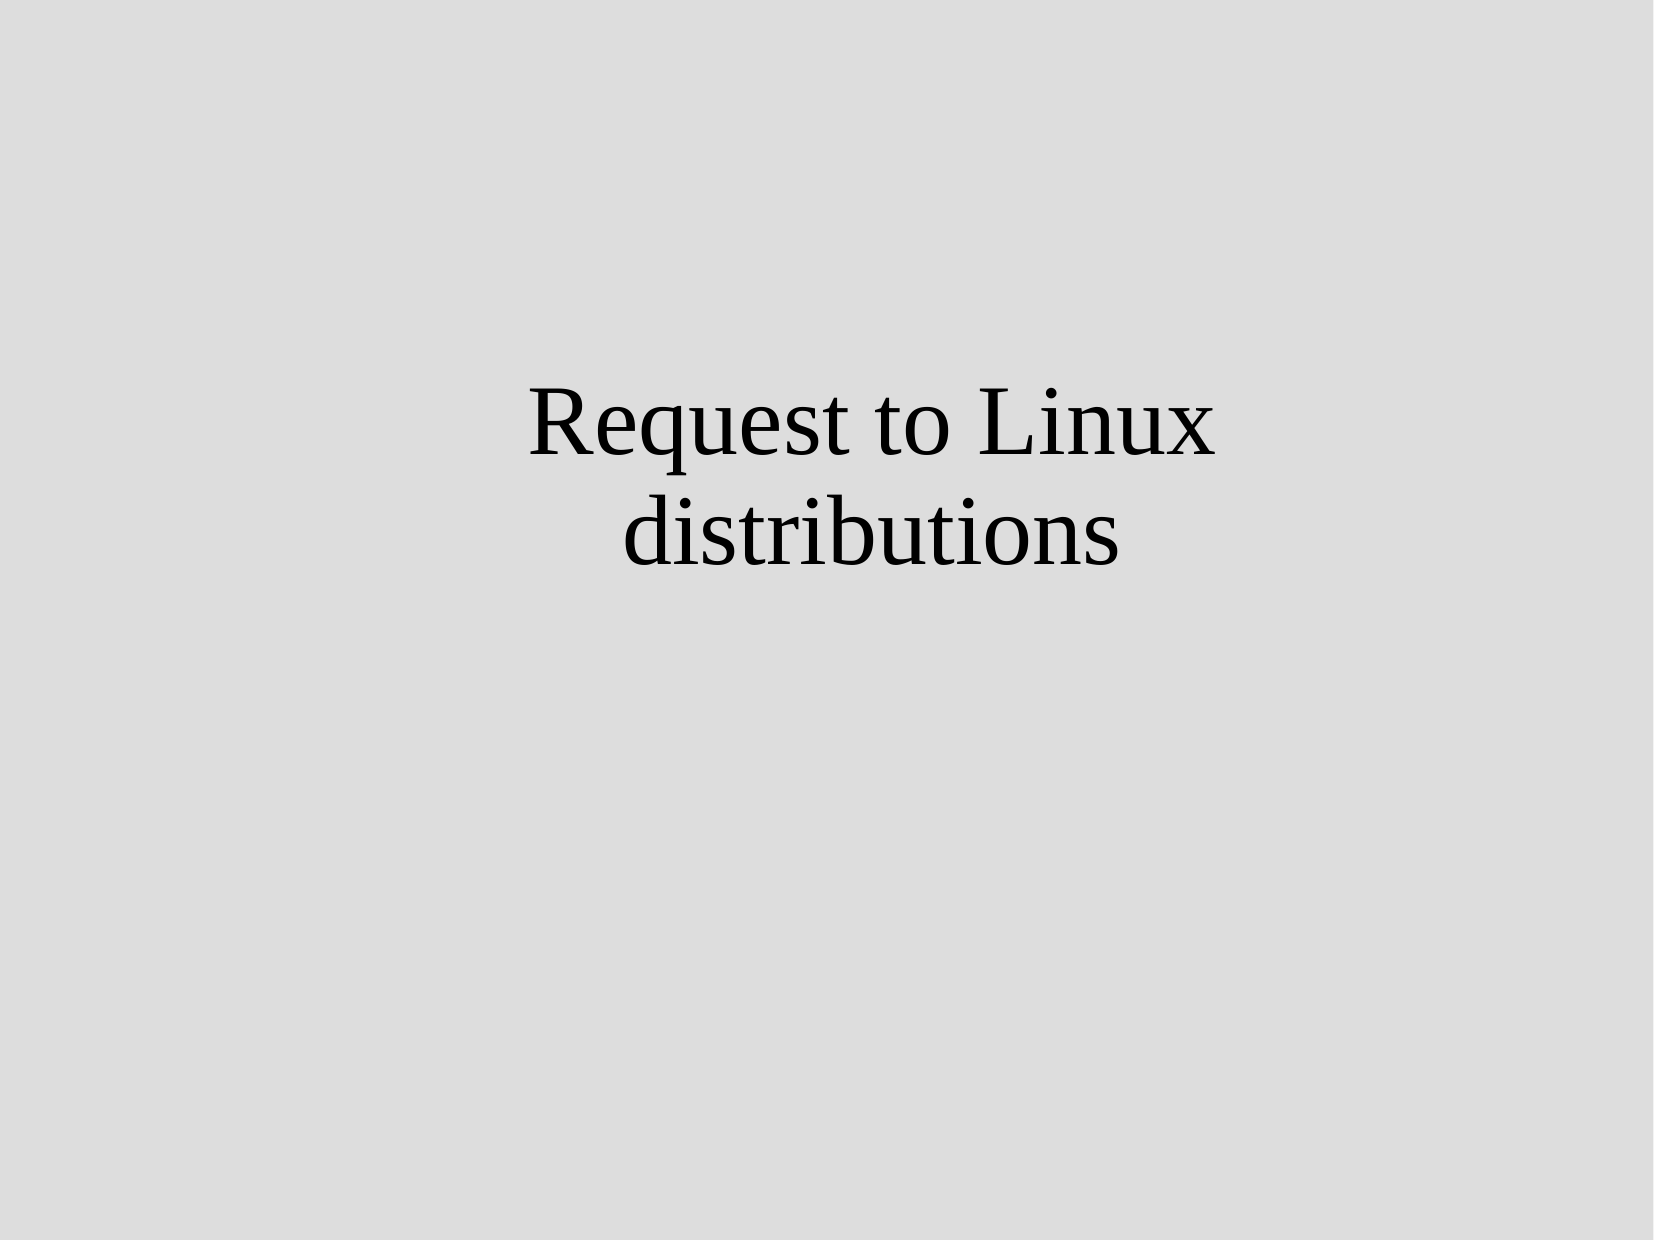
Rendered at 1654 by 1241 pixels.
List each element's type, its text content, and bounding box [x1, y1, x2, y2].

subtitle [82, 49, 1571, 1010]
text_box Request to Linux distributions [271, 357, 1473, 595]
